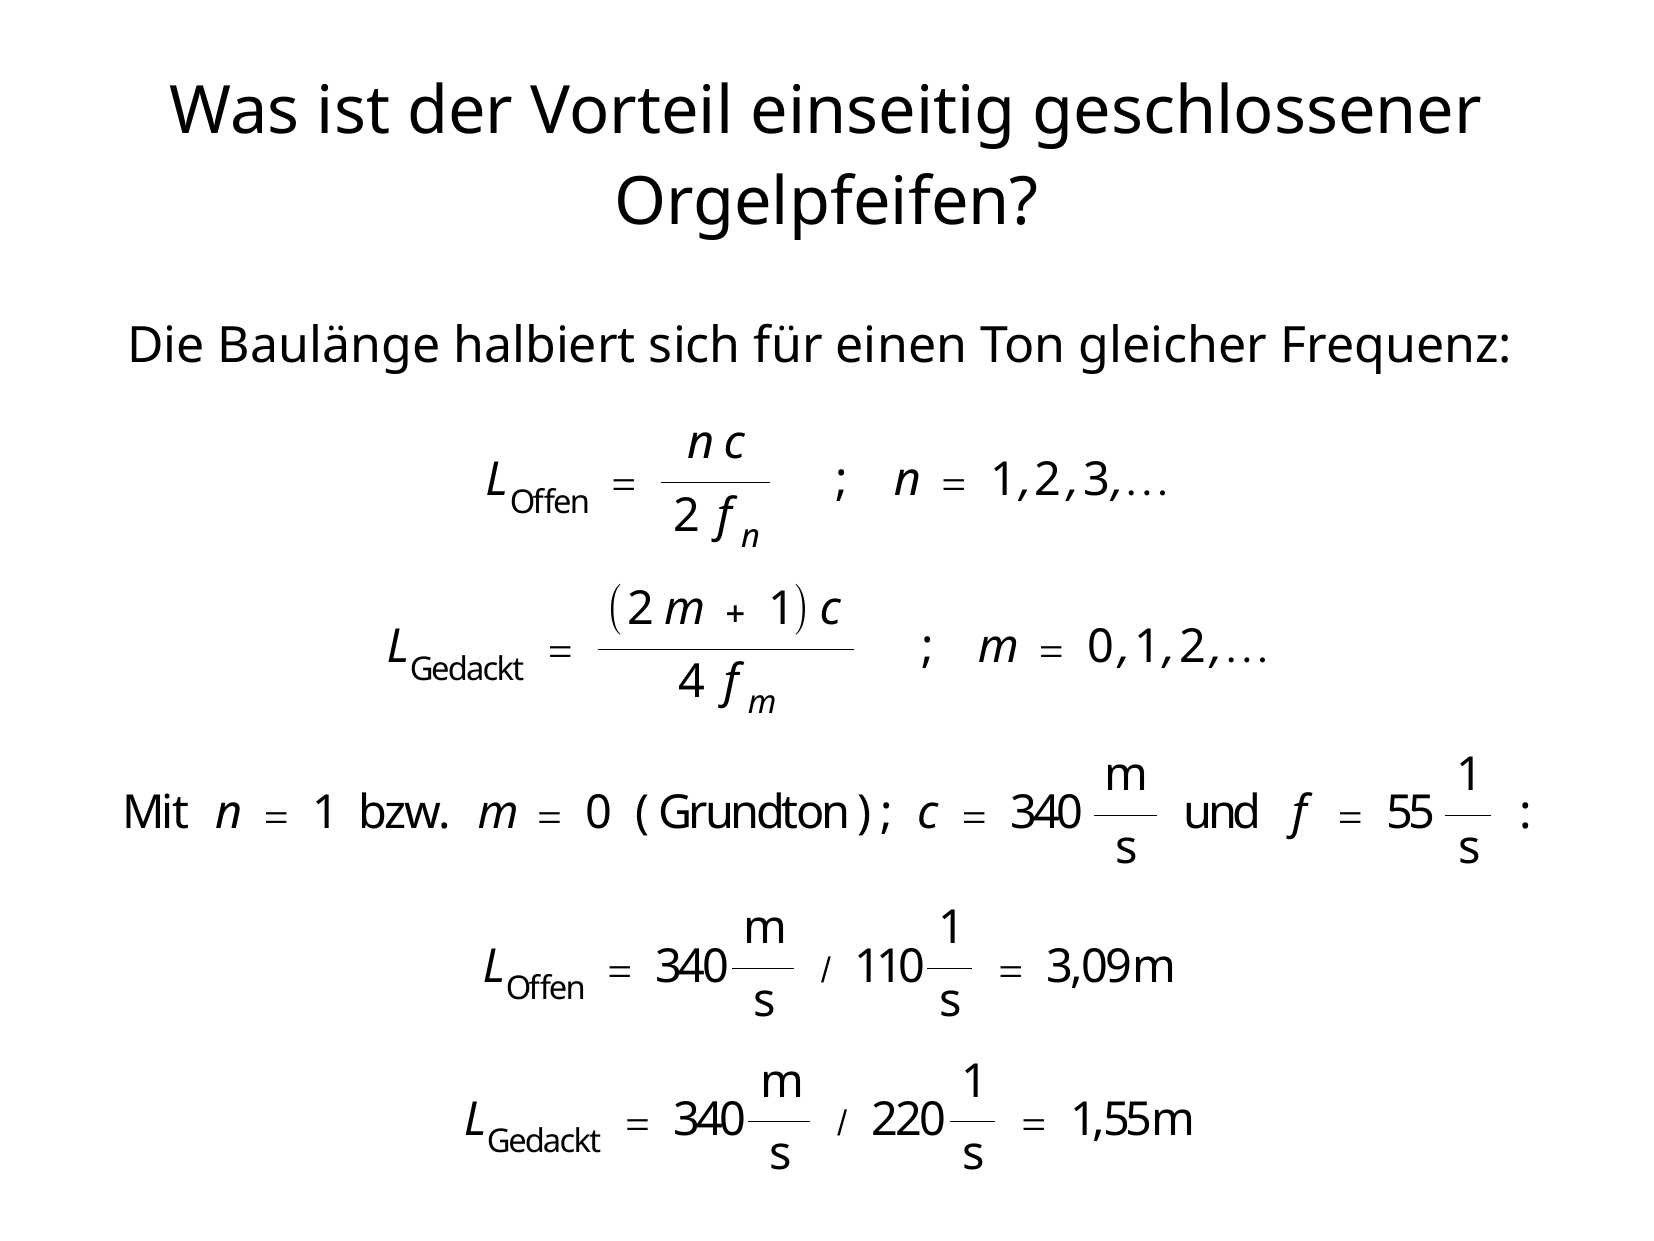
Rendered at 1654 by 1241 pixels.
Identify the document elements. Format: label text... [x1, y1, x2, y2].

subtitle Die Baulänge halbiert sich für einen Ton gleicher Frequenz: [82, 290, 1571, 1010]
chart [117, 413, 1536, 1183]
title Was ist der Vorteil einseitig geschlossener Orgelpfeifen? [82, 49, 1571, 257]
